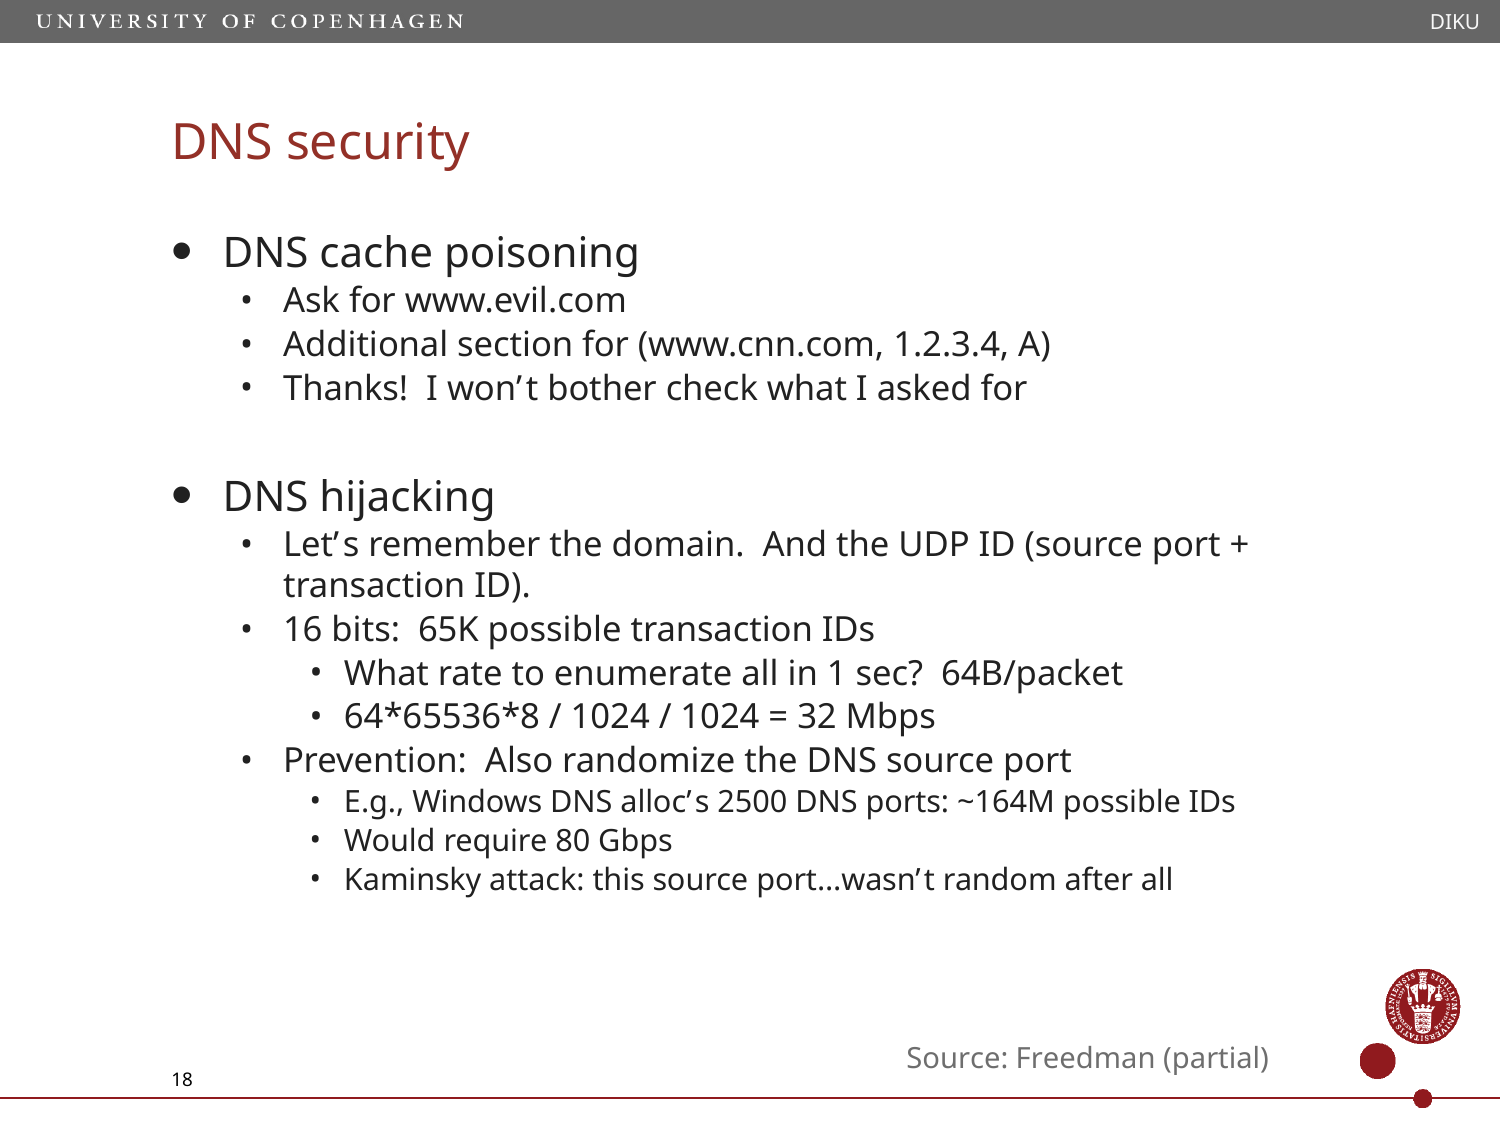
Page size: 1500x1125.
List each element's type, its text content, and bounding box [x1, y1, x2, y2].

text_box <number> [171, 1067, 522, 1092]
title DNS security [171, 75, 1329, 171]
text_box DIKU [469, 0, 1495, 43]
text_box Source: Freedman (partial) [891, 1031, 1341, 1083]
list DNS cache poisoning Ask for www.evil.com Additional section for (www.cnn.com, 1.2.3.4, A) Thanks! I won’t bother check what I asked for DNS hijacking Let’s remember the domain. And the UDP ID (source port + transaction ID). 16 bits: 65K possible transaction IDs What rate to enumerate all in 1 sec? 64B/packet 64*65536*8 / 1024 / 1024 = 32 Mbps Prevention: Also randomize the DNS source port E.g., Windows DNS alloc’s 2500 DNS ports: ~164M possible IDs Would require 80 Gbps Kaminsky attack: this source port…wasn’t random after all [171, 225, 1329, 900]
picture [0, 910, 1500, 1122]
